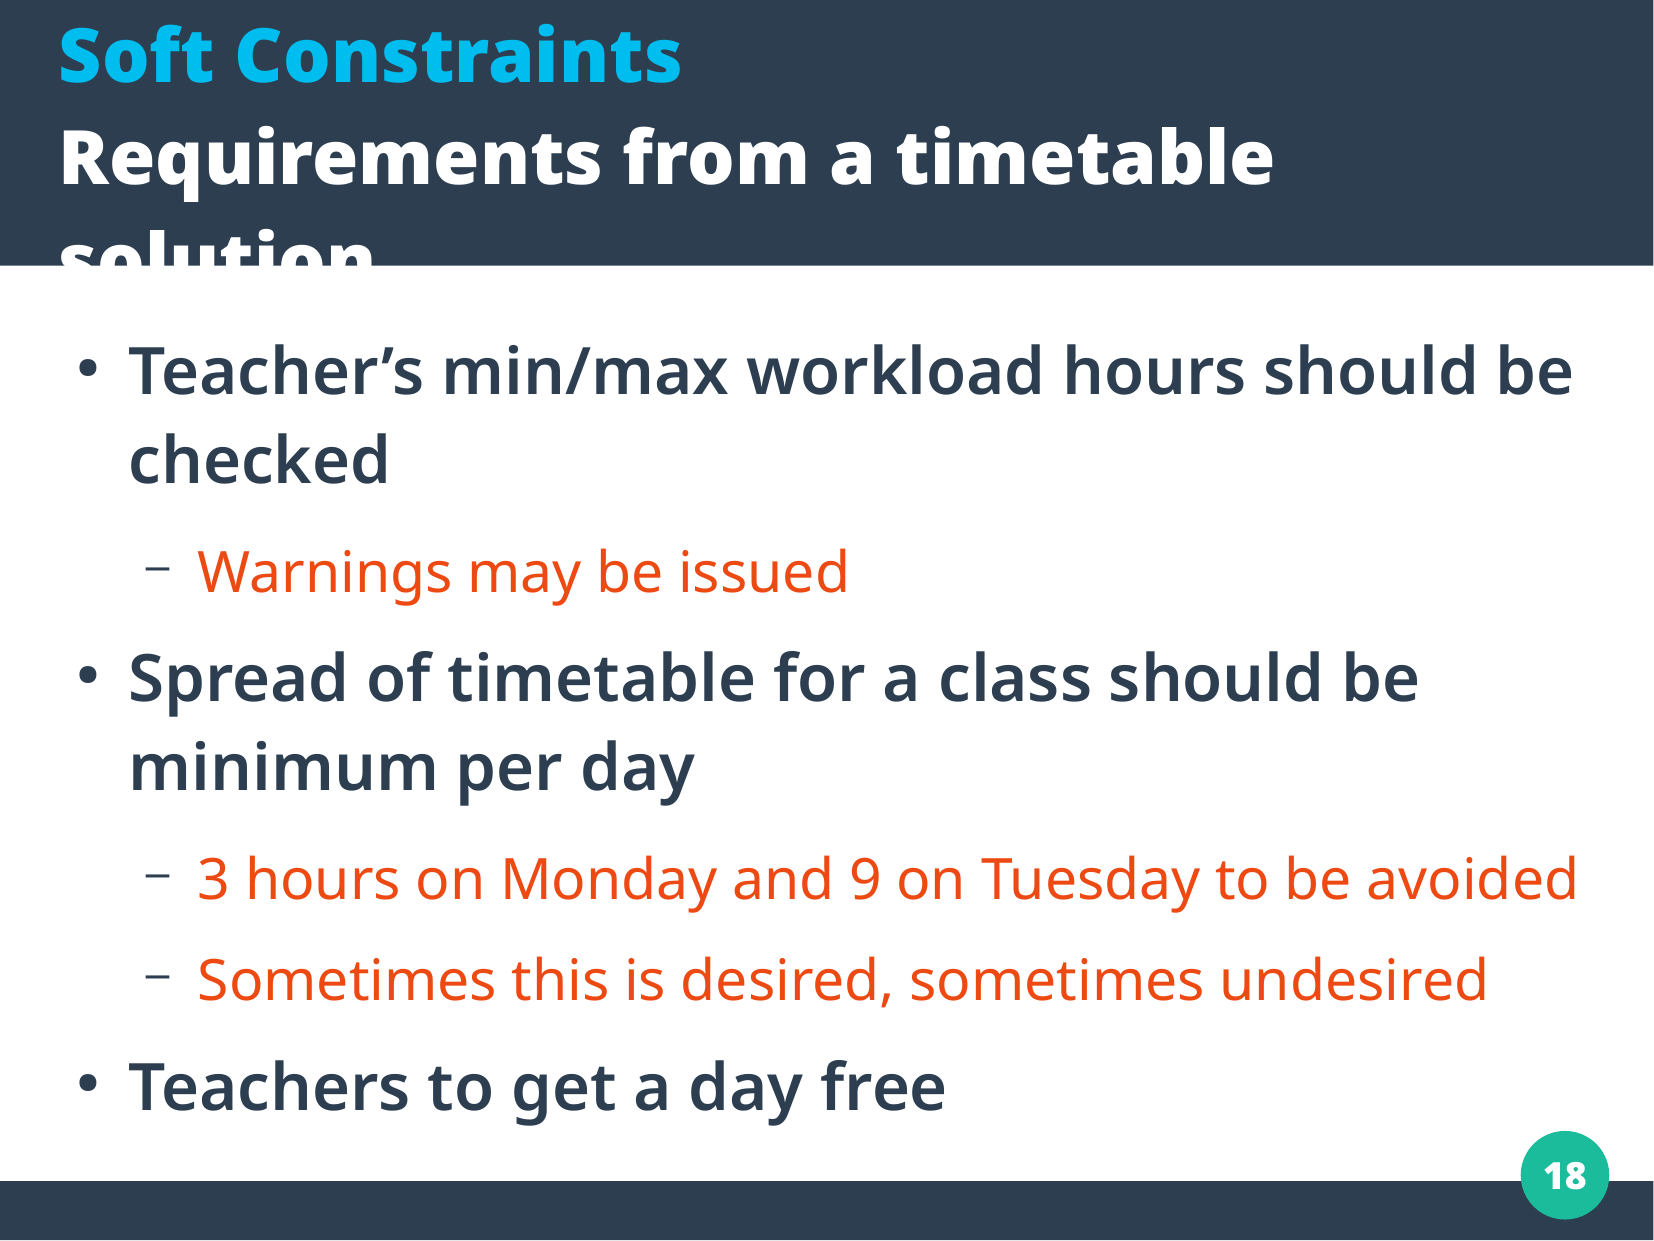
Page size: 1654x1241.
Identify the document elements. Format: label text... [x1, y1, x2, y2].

list Teacher’s min/max workload hours should be checked Warnings may be issued Spread of timetable for a class should be minimum per day 3 hours on Monday and 9 on Tuesday to be avoided Sometimes this is desired, sometimes undesired Teachers to get a day free [59, 324, 1595, 1152]
title Soft Constraints Requirements from a timetable solution [59, 2, 1595, 160]
